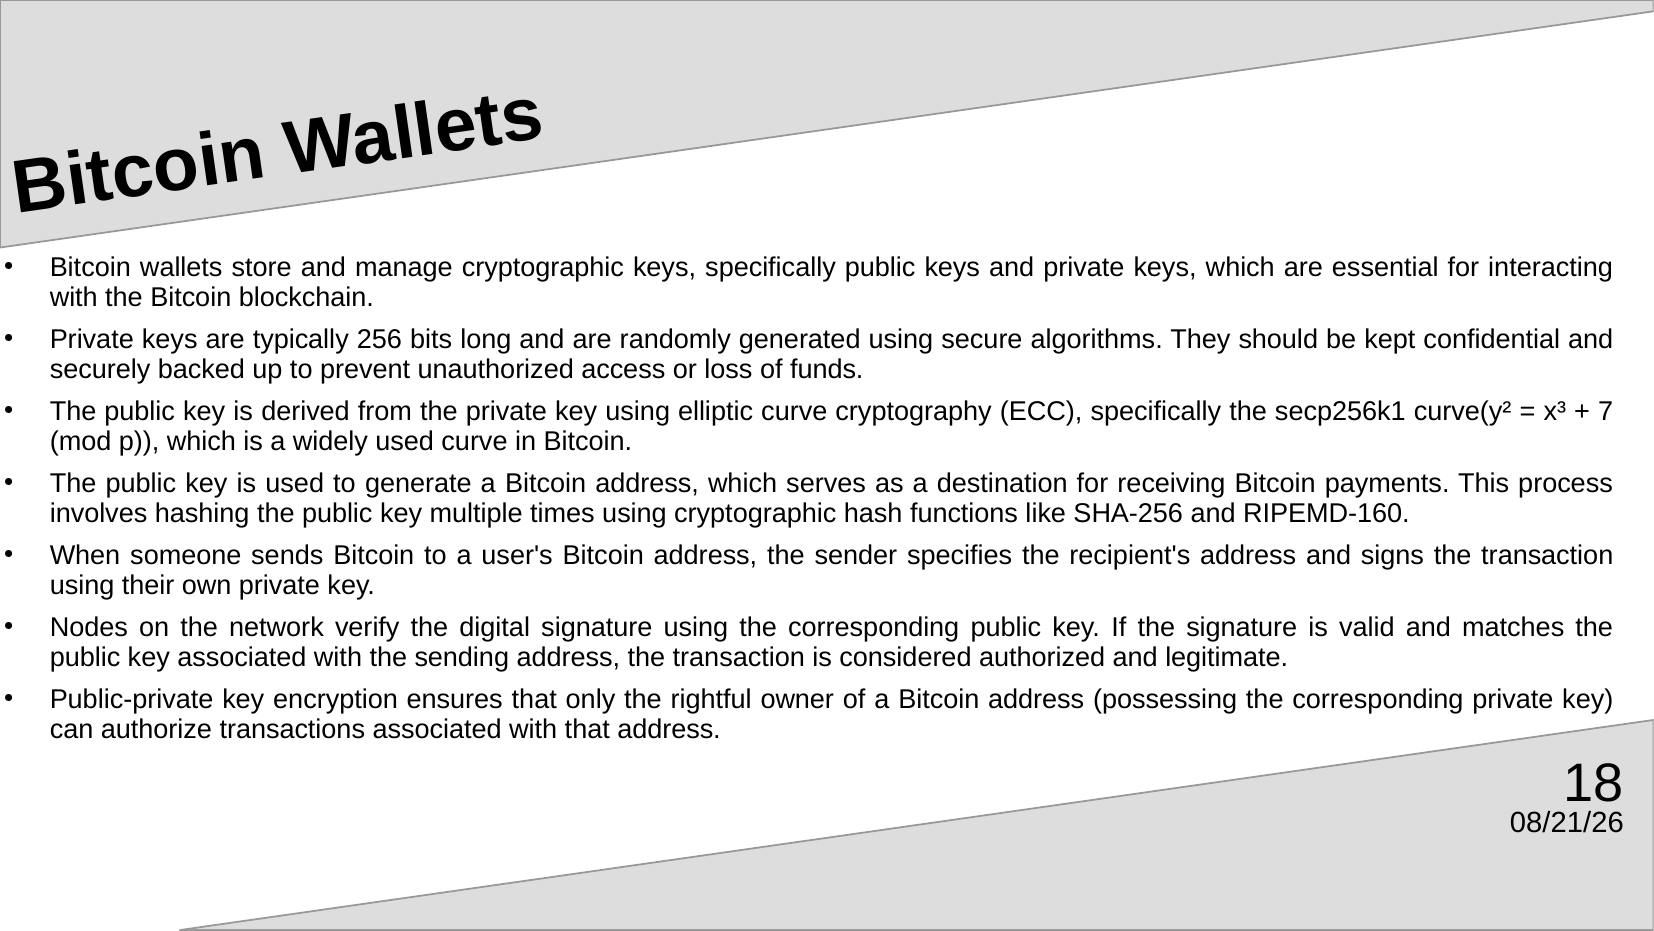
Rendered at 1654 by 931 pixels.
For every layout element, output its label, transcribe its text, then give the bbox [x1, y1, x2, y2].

list Bitcoin wallets store and manage cryptographic keys, specifically public keys and private keys, which are essential for interacting with the Bitcoin blockchain. Private keys are typically 256 bits long and are randomly generated using secure algorithms. They should be kept confidential and securely backed up to prevent unauthorized access or loss of funds. The public key is derived from the private key using elliptic curve cryptography (ECC), specifically the secp256k1 curve(y² = x³ + 7 (mod p)), which is a widely used curve in Bitcoin. The public key is used to generate a Bitcoin address, which serves as a destination for receiving Bitcoin payments. This process involves hashing the public key multiple times using cryptographic hash functions like SHA-256 and RIPEMD-160. When someone sends Bitcoin to a user's Bitcoin address, the sender specifies the recipient's address and signs the transaction using their own private key. Nodes on the network verify the digital signature using the corresponding public key. If the signature is valid and matches the public key associated with the sending address, the transaction is considered authorized and legitimate. Public-private key encryption ensures that only the rightful owner of a Bitcoin address (possessing the corresponding private key) can authorize transactions associated with that address. [3, 251, 1613, 751]
title Bitcoin Wallets [3, 0, 1406, 251]
